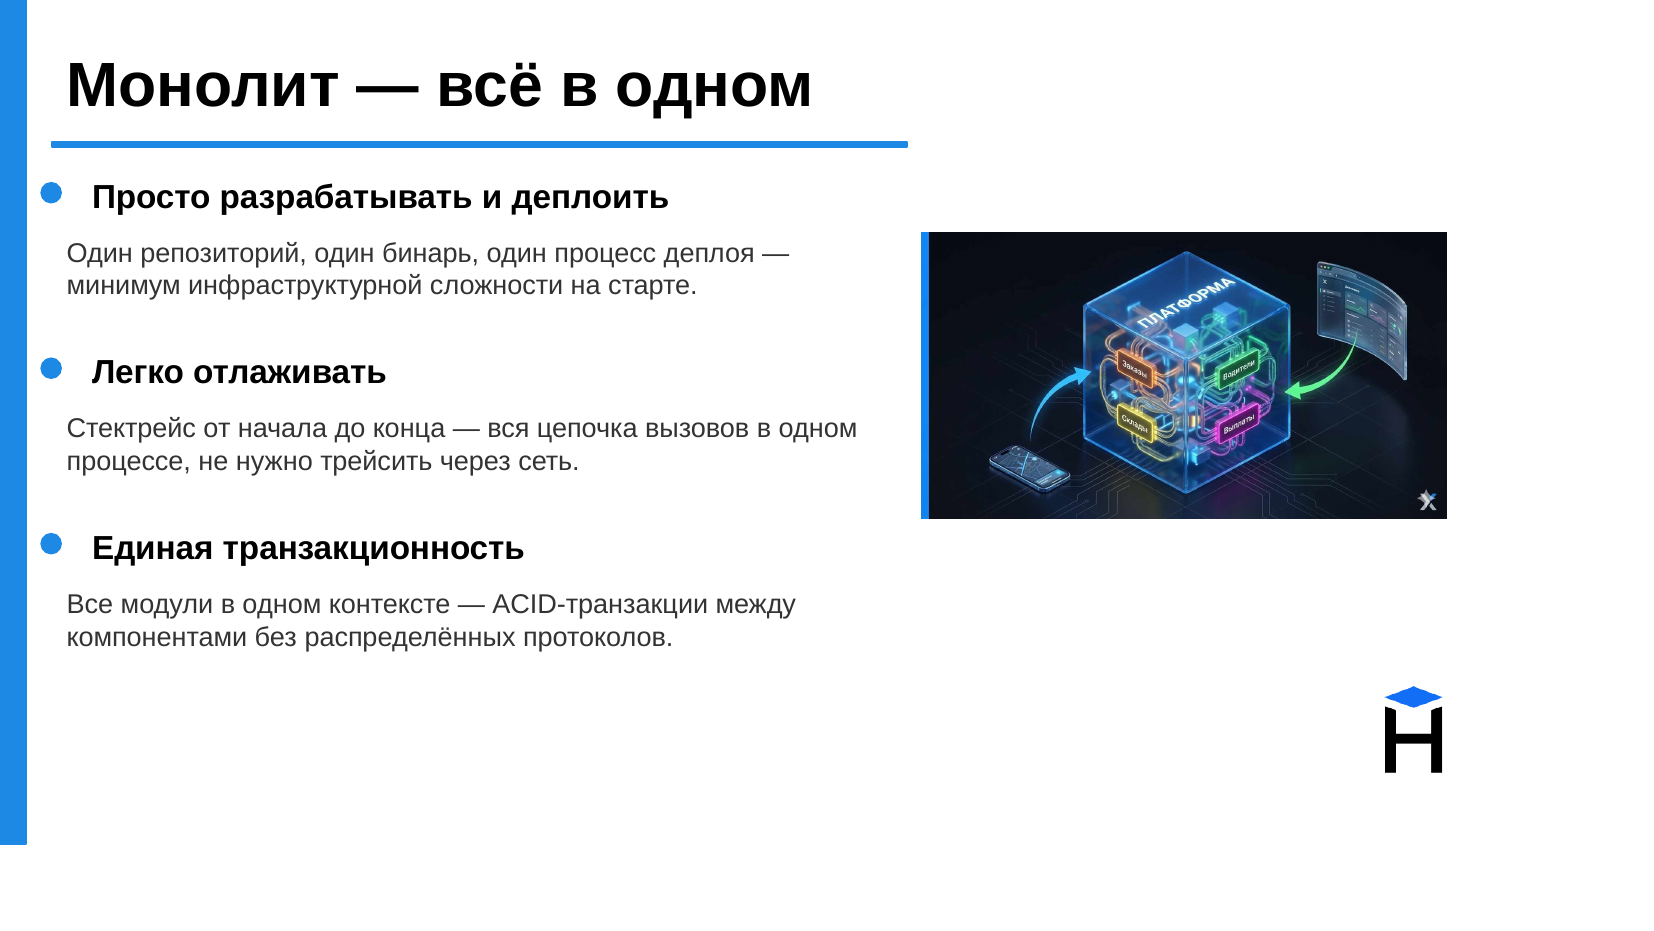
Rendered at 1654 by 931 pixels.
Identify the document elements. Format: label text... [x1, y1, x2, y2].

text_box [41, 182, 61, 203]
text_box Все модули в одном контексте — ACID-транзакции между компонентами без распределённых протоколов. [51, 578, 892, 666]
text_box Стектрейс от начала до конца — вся цепочка вызовов в одном процессе, не нужно трейсить через сеть. [51, 403, 892, 491]
text_box [41, 533, 61, 554]
text_box Просто разрабатывать и деплоить [77, 164, 903, 225]
text_box Легко отлаживать [77, 340, 903, 401]
picture [921, 232, 1447, 519]
text_box Монолит — всё в одном [51, 26, 907, 135]
text_box Единая транзакционность [77, 515, 903, 576]
text_box [41, 358, 61, 378]
text_box [0, 0, 27, 844]
text_box Один репозиторий, один бинарь, один процесс деплоя — минимум инфраструктурной сложности на старте. [51, 228, 892, 315]
text_box [51, 142, 907, 147]
picture [1384, 686, 1443, 773]
